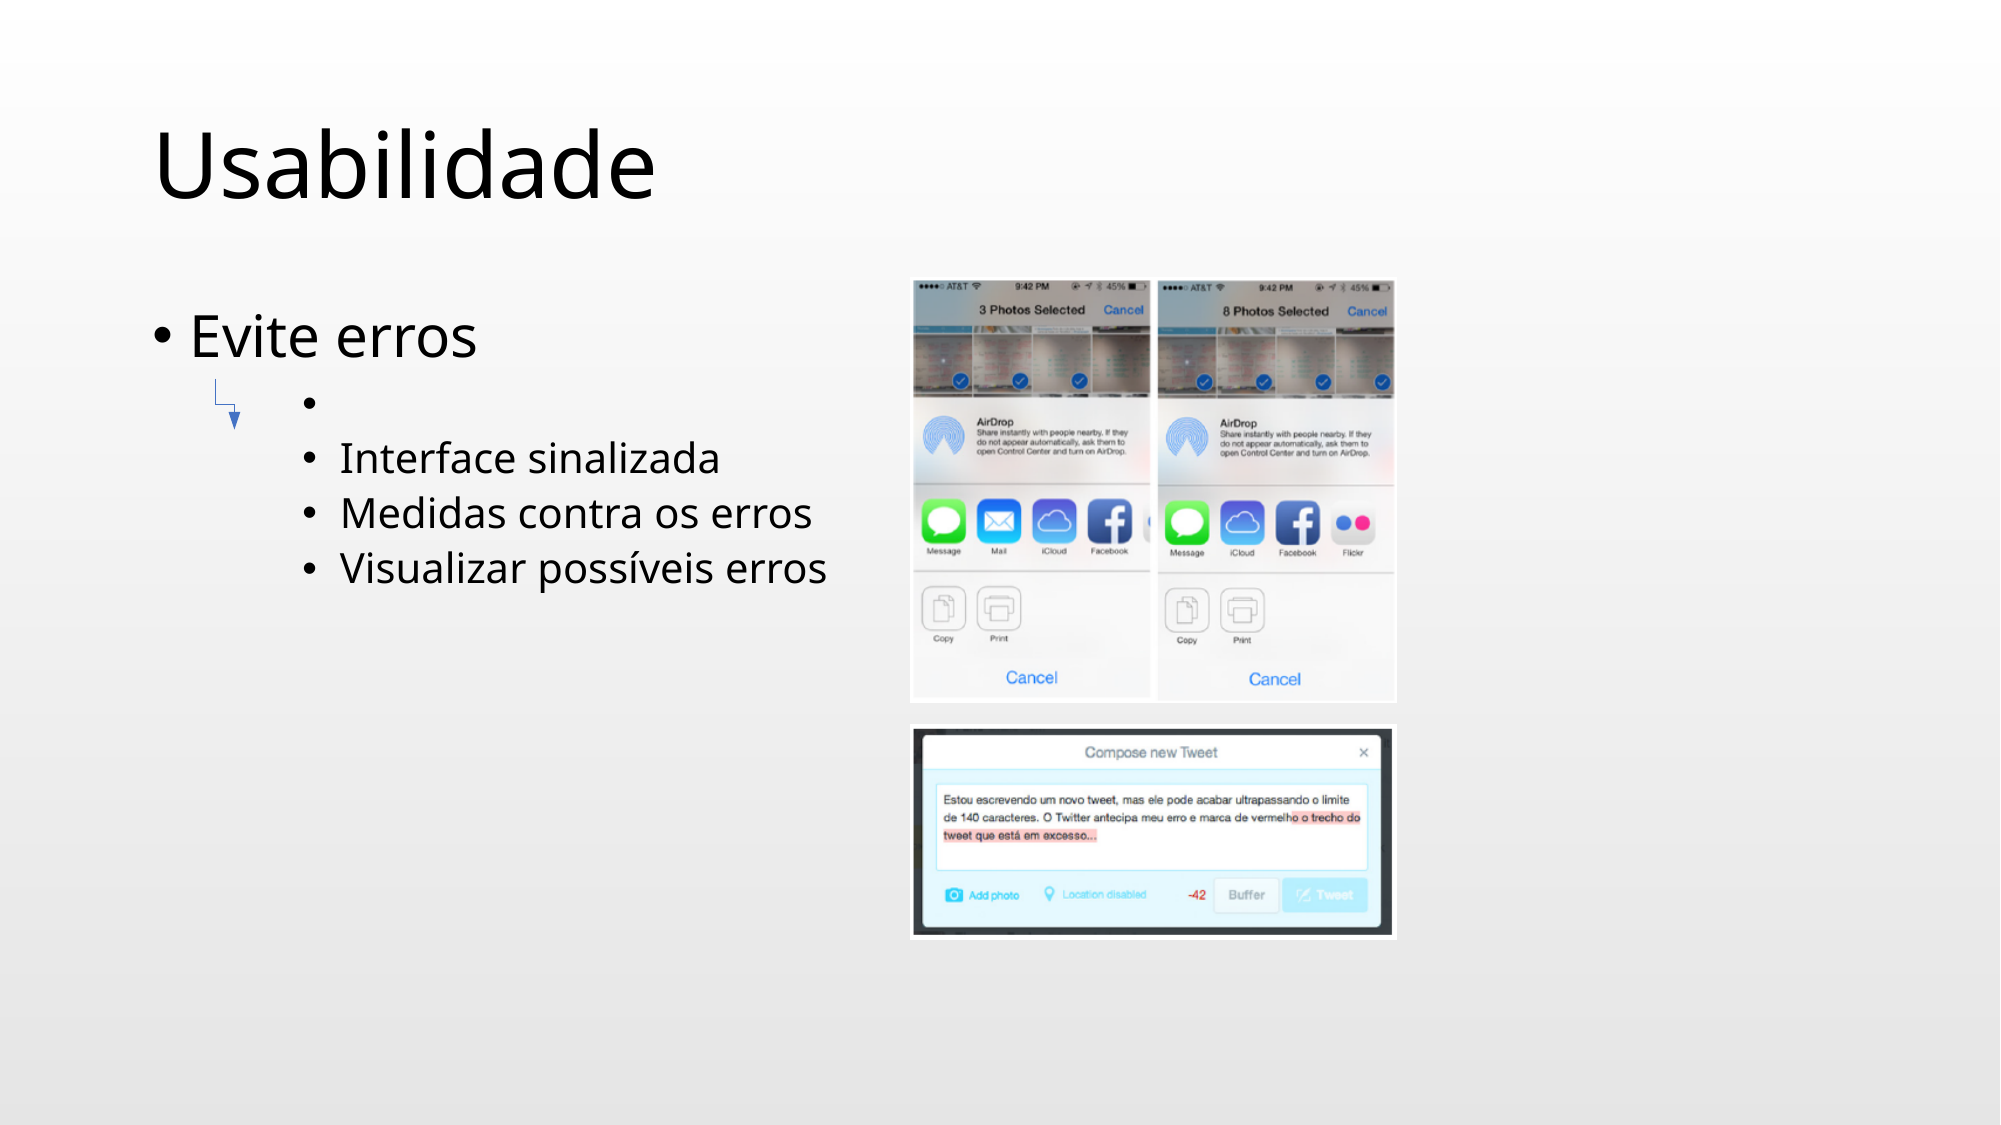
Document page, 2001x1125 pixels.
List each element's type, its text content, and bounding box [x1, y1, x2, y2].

picture [910, 277, 1397, 703]
picture [910, 724, 1397, 940]
list Evite erros Interface sinalizada Medidas contra os erros Visualizar possíveis erros [137, 299, 1863, 1014]
title Usabilidade [137, 59, 1863, 278]
